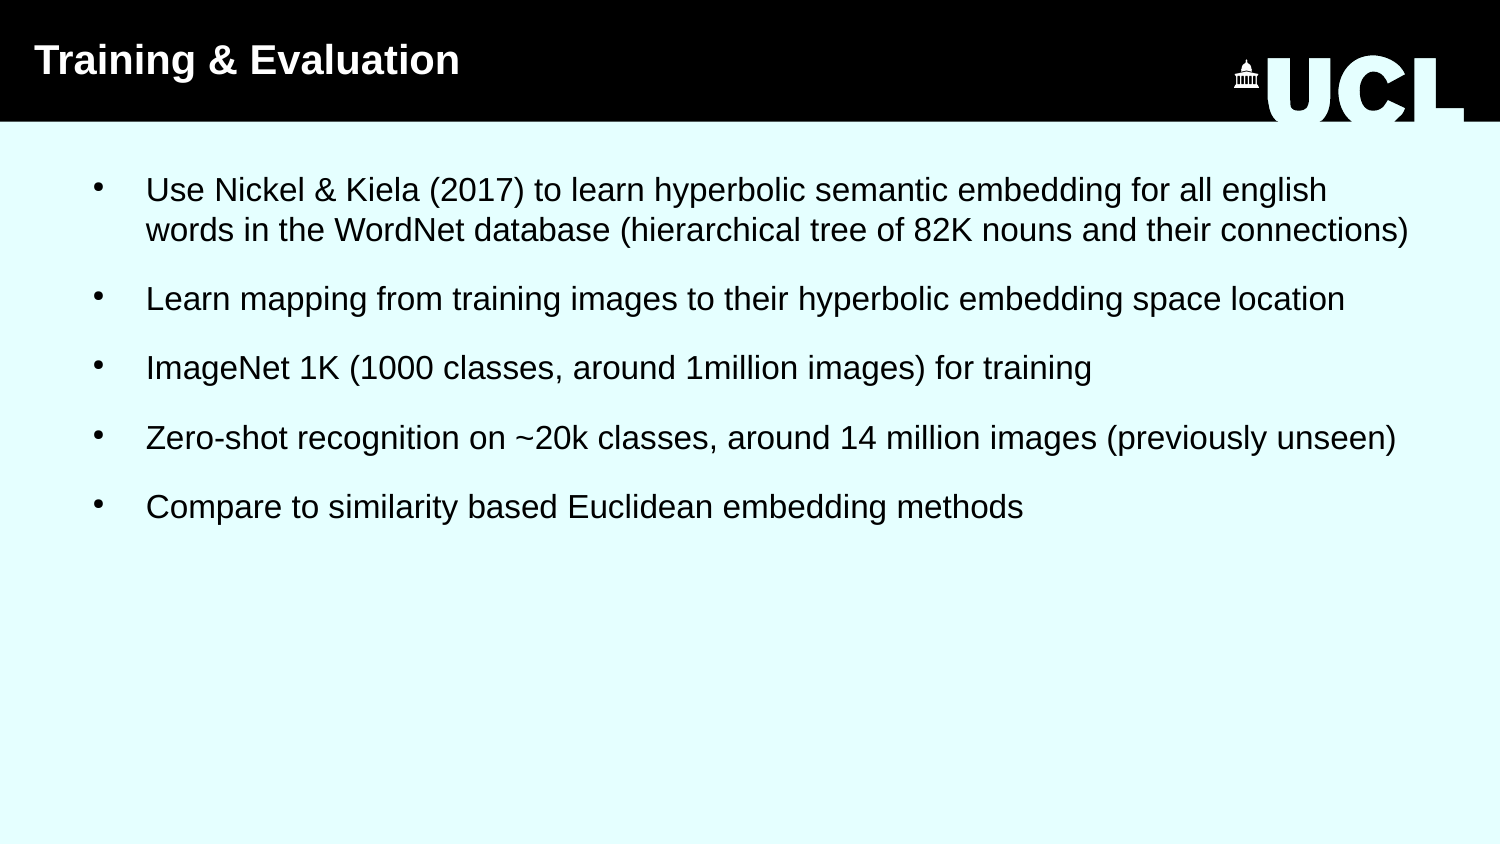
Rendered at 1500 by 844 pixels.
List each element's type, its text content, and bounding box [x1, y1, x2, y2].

text_box Training & Evaluation [34, 32, 461, 83]
list Use Nickel & Kiela (2017) to learn hyperbolic semantic embedding for all english words in the WordNet database (hierarchical tree of 82K nouns and their connections) Learn mapping from training images to their hyperbolic embedding space location ImageNet 1K (1000 classes, around 1million images) for training Zero-shot recognition on ~20k classes, around 14 million images (previously unseen) Compare to similarity based Euclidean embedding methods [75, 167, 1425, 658]
text_box [0, 0, 1500, 122]
picture [1234, 59, 1259, 88]
